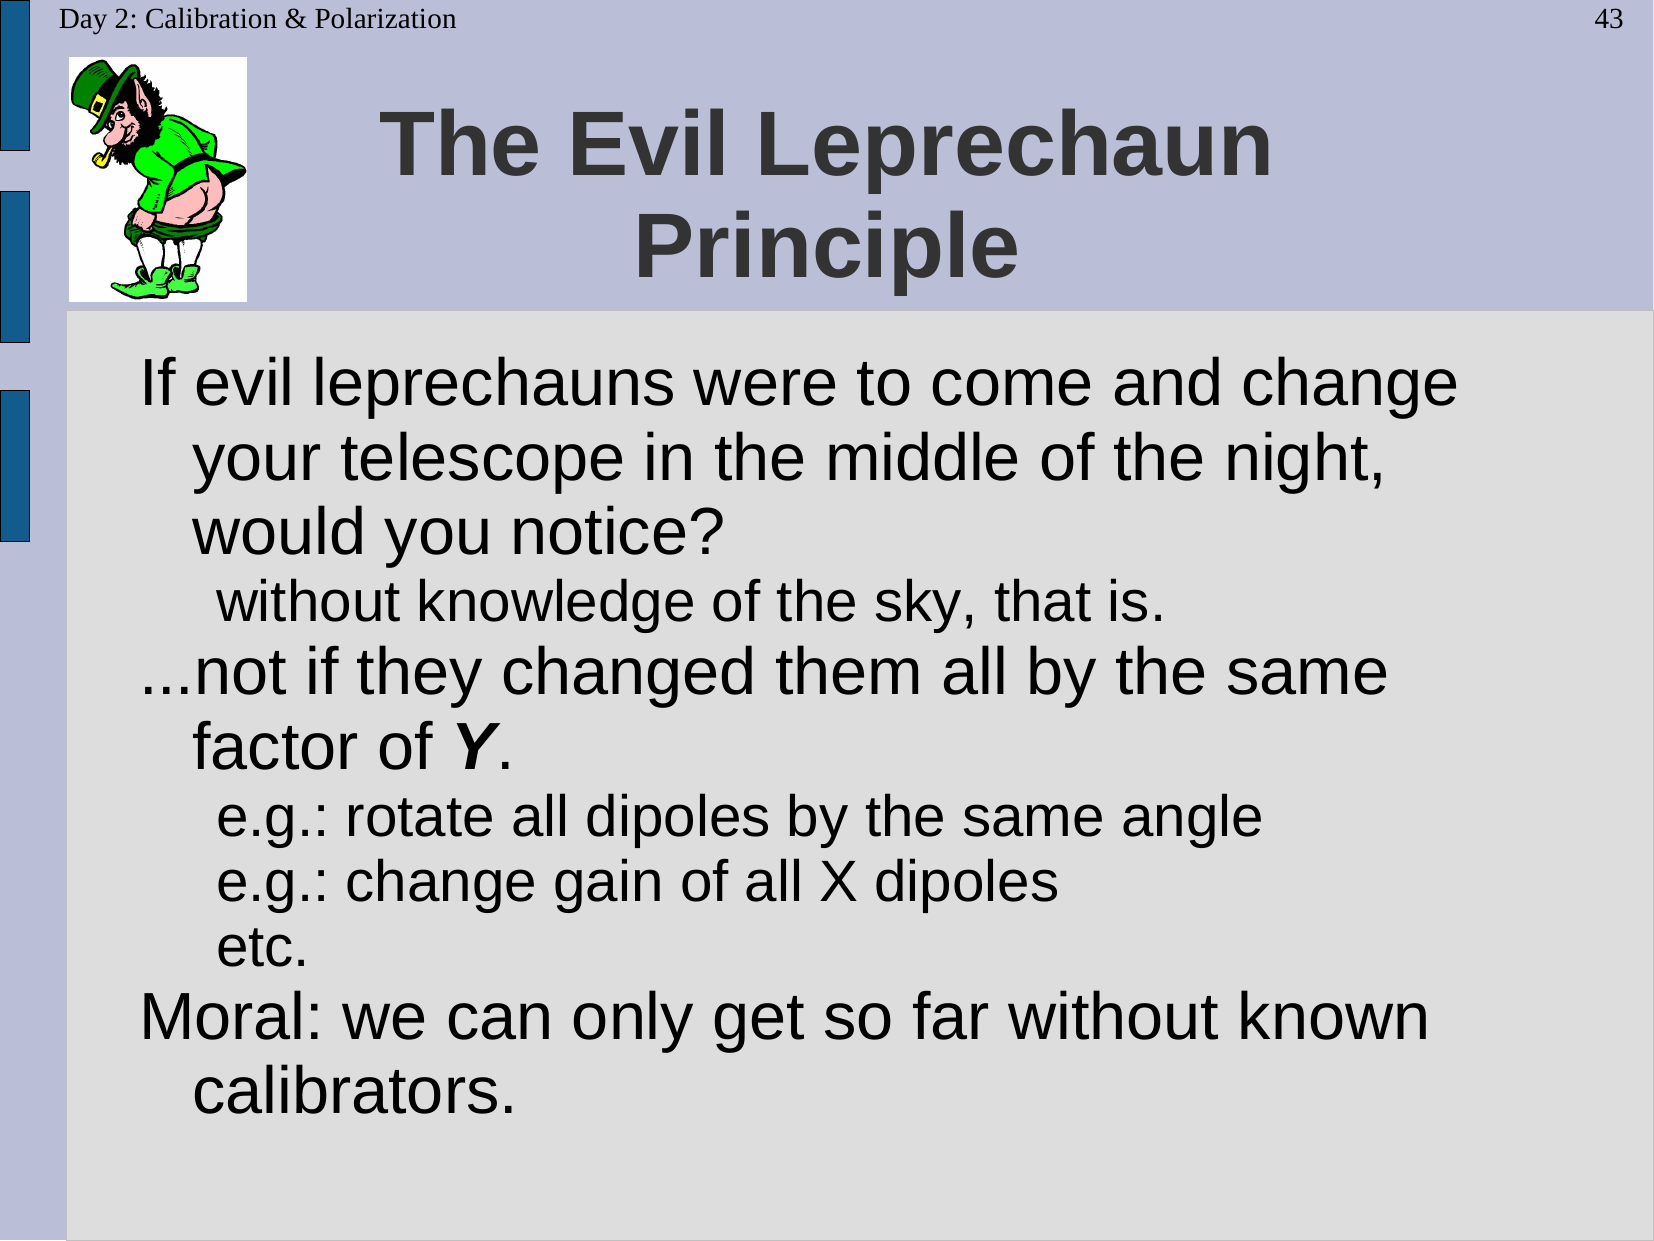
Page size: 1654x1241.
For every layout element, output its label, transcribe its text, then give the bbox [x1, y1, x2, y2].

title The Evil Leprechaun Principle [247, 87, 1534, 302]
list If evil leprechauns were to come and change your telescope in the middle of the night, would you notice? without knowledge of the sky, that is. ...not if they changed them all by the same factor of Y. e.g.: rotate all dipoles by the same angle e.g.: change gain of all X dipoles etc. Moral: we can only get so far without known calibrators. [121, 344, 1534, 1161]
picture [69, 57, 247, 302]
